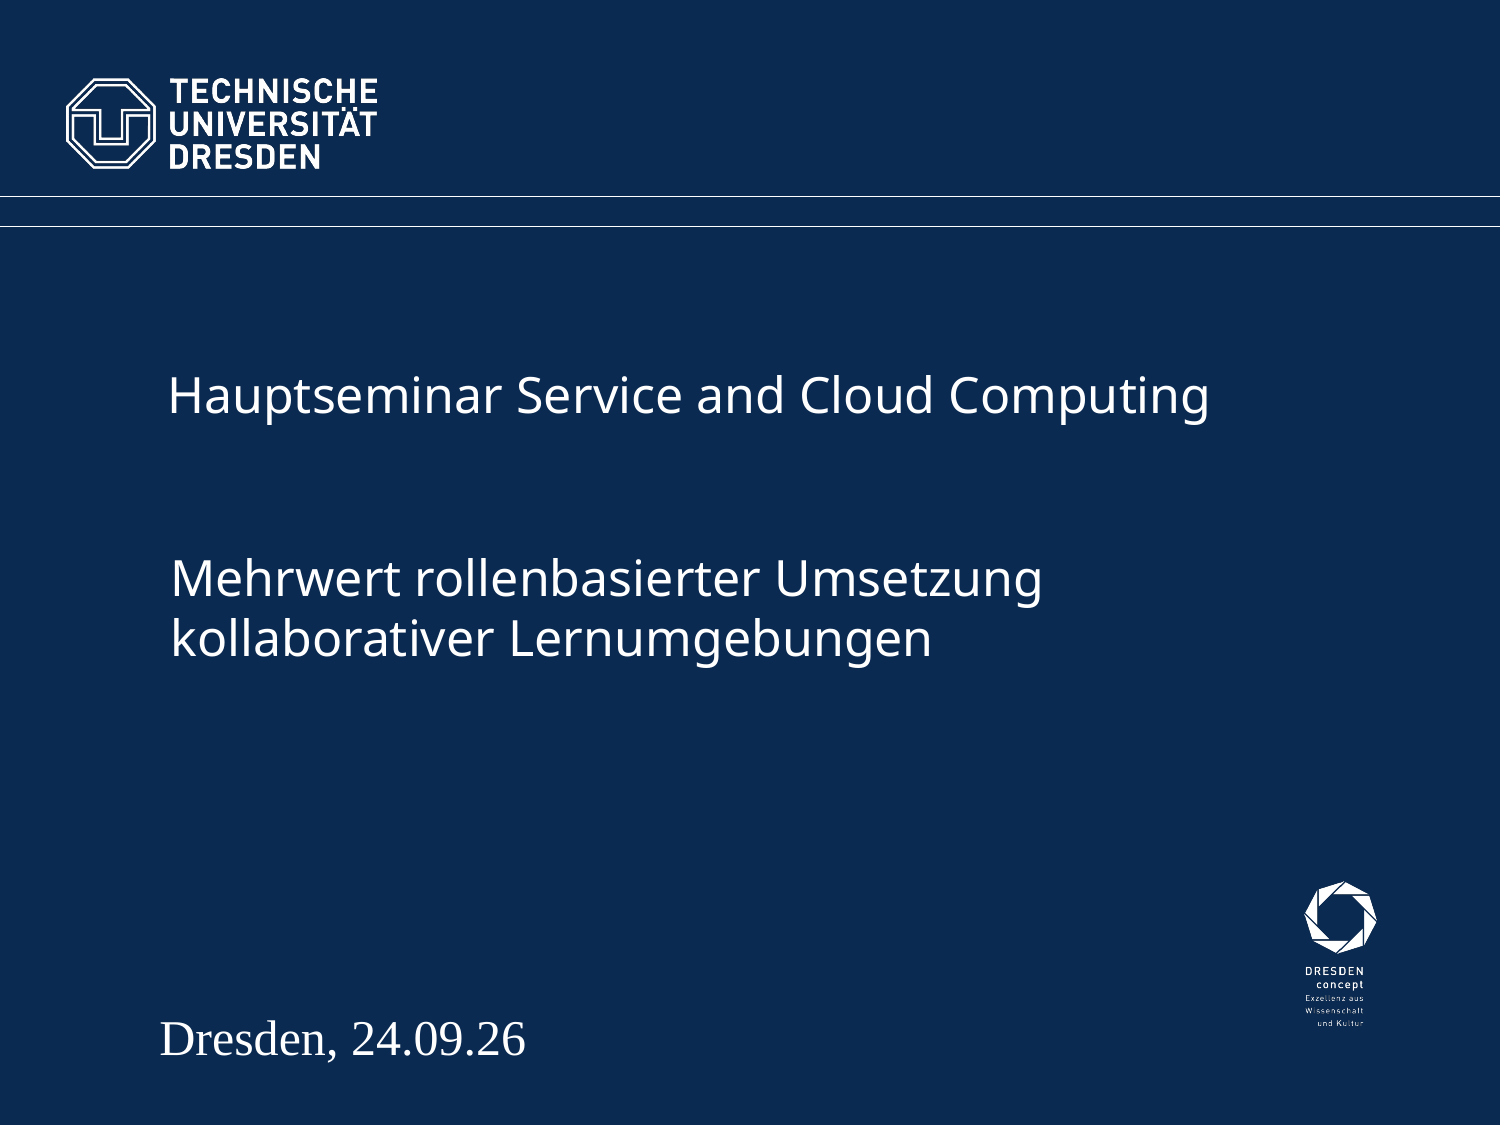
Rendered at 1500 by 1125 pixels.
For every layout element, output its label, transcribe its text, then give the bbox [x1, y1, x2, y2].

picture [1304, 881, 1377, 1026]
text_box Mehrwert rollenbasierter Umsetzung kollaborativer Lernumgebungen [155, 538, 1377, 717]
picture [66, 78, 377, 169]
title Hauptseminar Service and Cloud Computing [152, 302, 1376, 544]
